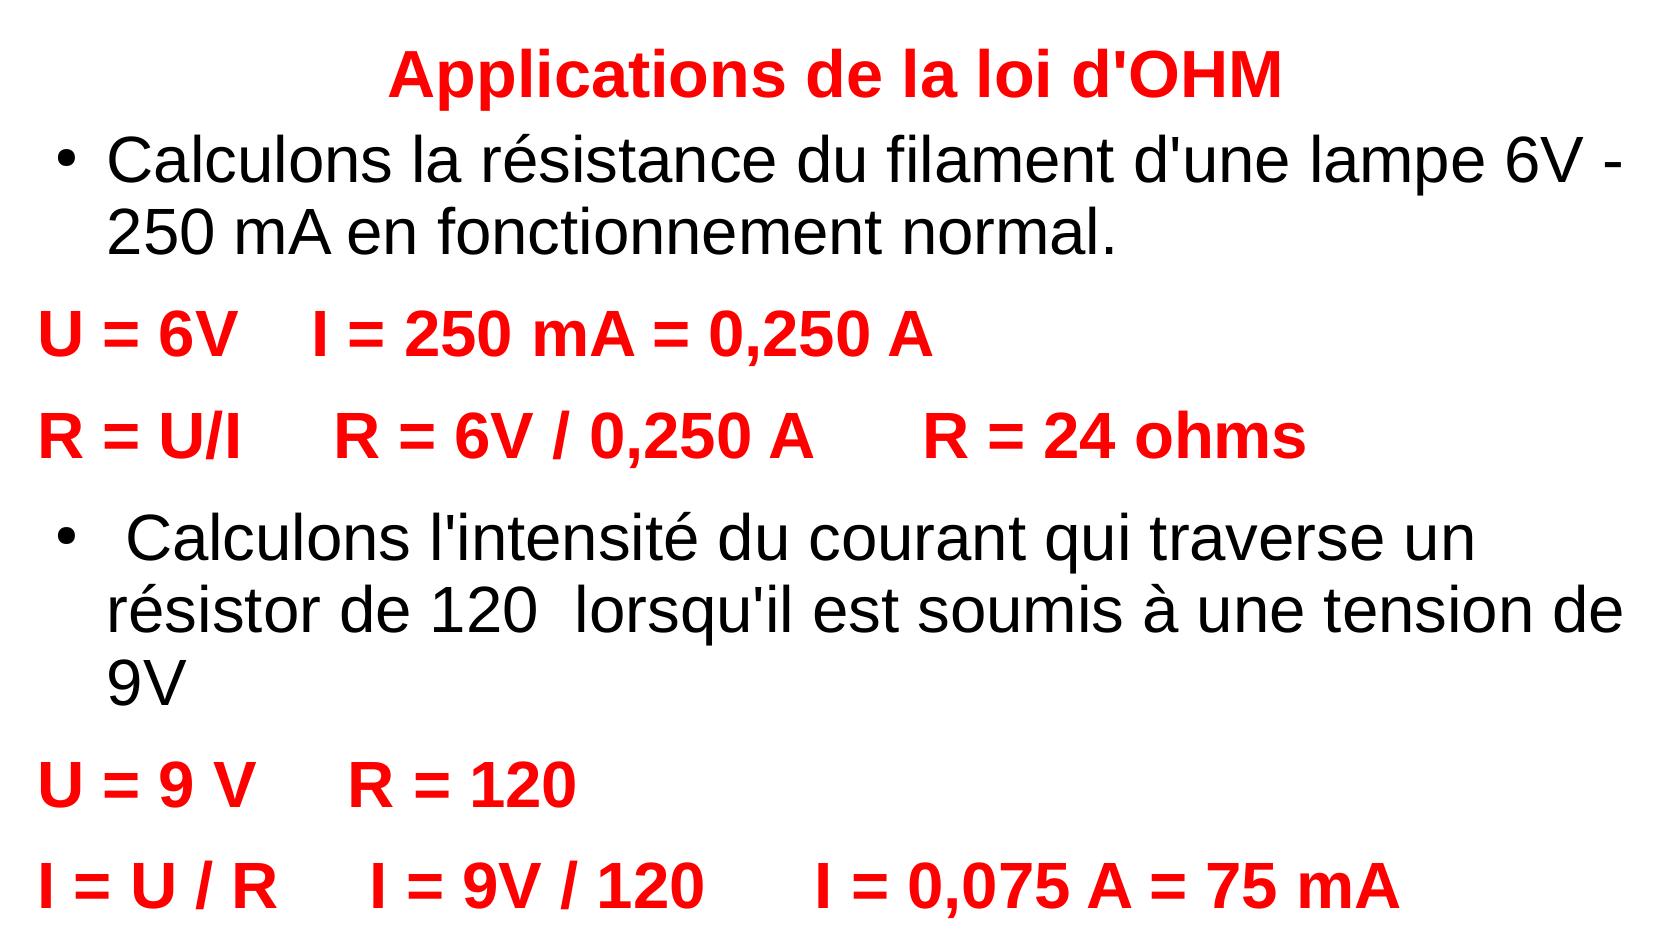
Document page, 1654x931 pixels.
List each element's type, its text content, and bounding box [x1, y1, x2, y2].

title Applications de la loi d'OHM [82, 37, 1571, 113]
list Calculons la résistance du filament d'une lampe 6V - 250 mA en fonctionnement normal. U = 6V I = 250 mA = 0,250 A R = U/I R = 6V / 0,250 A R = 24 ohms Calculons l'intensité du courant qui traverse un résistor de 120 lorsqu'il est soumis à une tension de 9V U = 9 V R = 120 I = U / R I = 9V / 120 I = 0,075 A = 75 mA [37, 123, 1651, 931]
